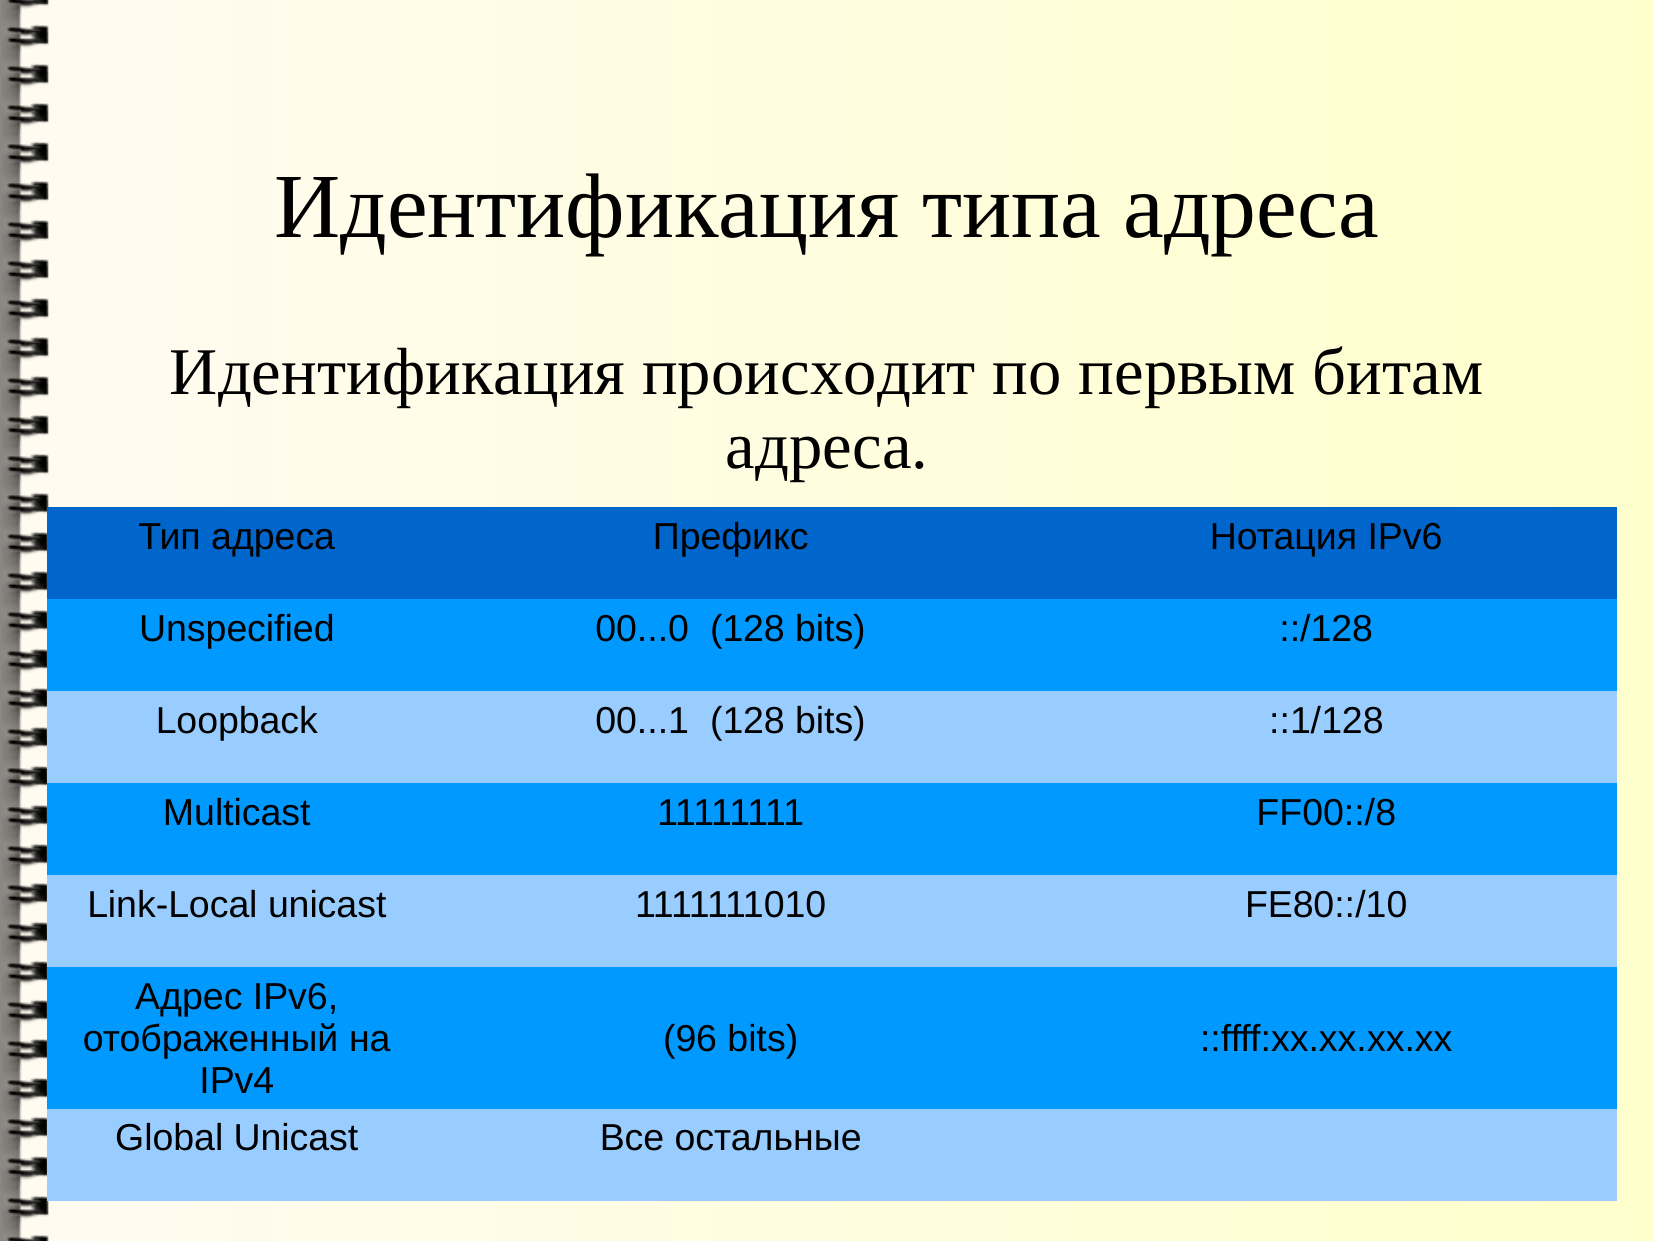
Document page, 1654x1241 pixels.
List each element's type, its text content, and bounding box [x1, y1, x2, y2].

table_cell FF00::/8 [1035, 783, 1617, 875]
table_cell (96 bits) [426, 967, 1035, 1109]
subtitle Идентификация происходит по первым битам адреса. [121, 334, 1534, 483]
table_cell Все остальные [426, 1109, 1035, 1201]
table_cell Global Unicast [47, 1109, 426, 1201]
table_cell Unspecified [47, 599, 426, 691]
table_cell 00...0 (128 bits) [426, 599, 1035, 691]
table_header Тип адреса [47, 507, 426, 599]
table_cell Link-Local unicast [47, 875, 426, 967]
table_cell ::/128 [1035, 599, 1617, 691]
table_cell Multicast [47, 783, 426, 875]
picture [0, 0, 1654, 1241]
table_header Префикс [426, 507, 1035, 599]
table_cell 00...1 (128 bits) [426, 691, 1035, 783]
table_cell ::1/128 [1035, 691, 1617, 783]
table_cell 1111111010 [426, 875, 1035, 967]
table_cell ::ffff:xx.xx.xx.xx [1035, 967, 1617, 1109]
table_cell [1035, 1109, 1617, 1201]
table_header Нотация IPv6 [1035, 507, 1617, 599]
table_cell Loopback [47, 691, 426, 783]
table_cell FE80::/10 [1035, 875, 1617, 967]
table_cell Адрес IPv6, отображенный на IPv4 [47, 967, 426, 1109]
title Идентификация типа адреса [121, 102, 1534, 311]
table_cell 11111111 [426, 783, 1035, 875]
